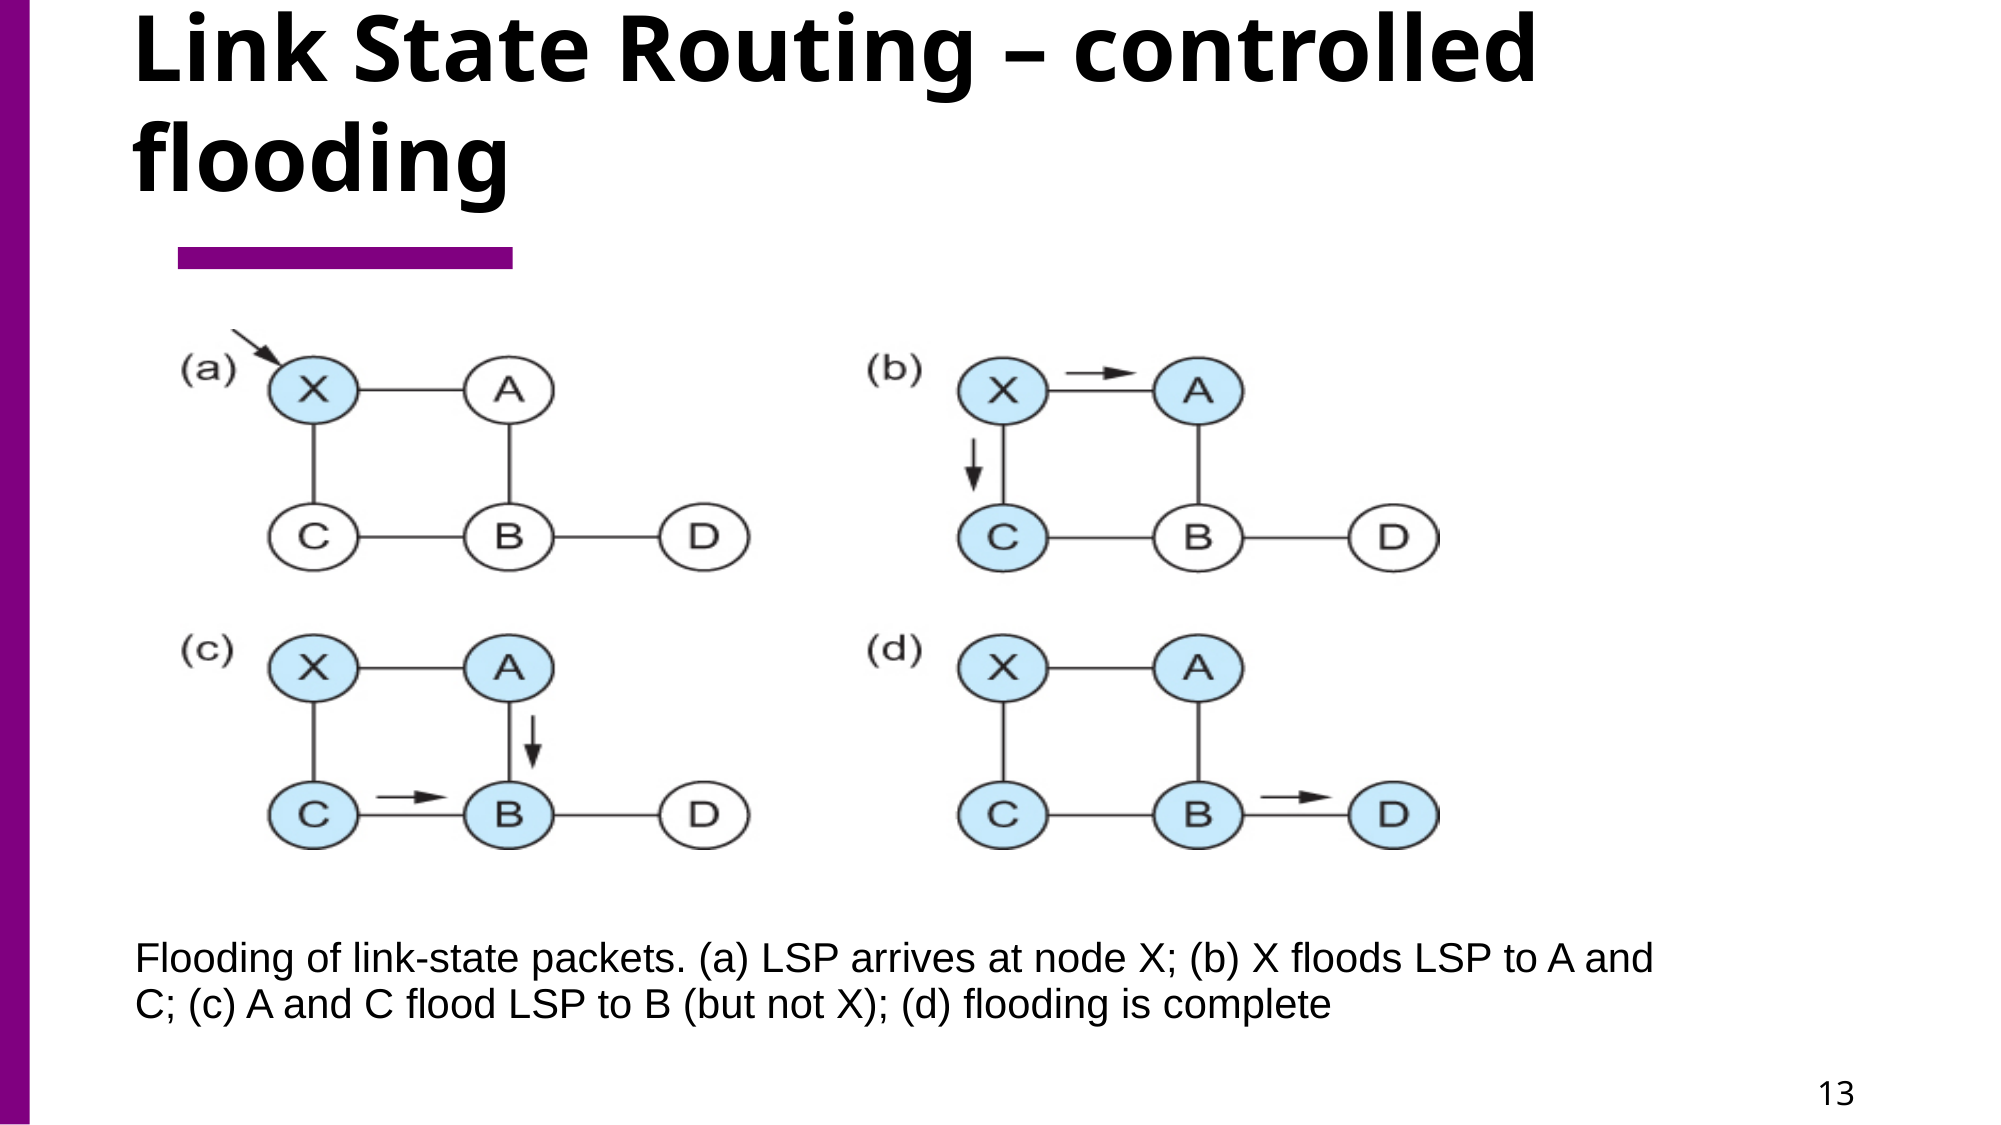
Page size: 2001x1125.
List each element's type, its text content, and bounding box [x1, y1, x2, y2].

text_box Flooding of link-state packets. (a) LSP arrives at node X; (b) X floods LSP to A and C; (c) A and C flood LSP to B (but not X); (d) flooding is complete [120, 927, 1713, 1036]
title Link State Routing – controlled flooding [116, 34, 1817, 165]
picture [180, 329, 1440, 850]
